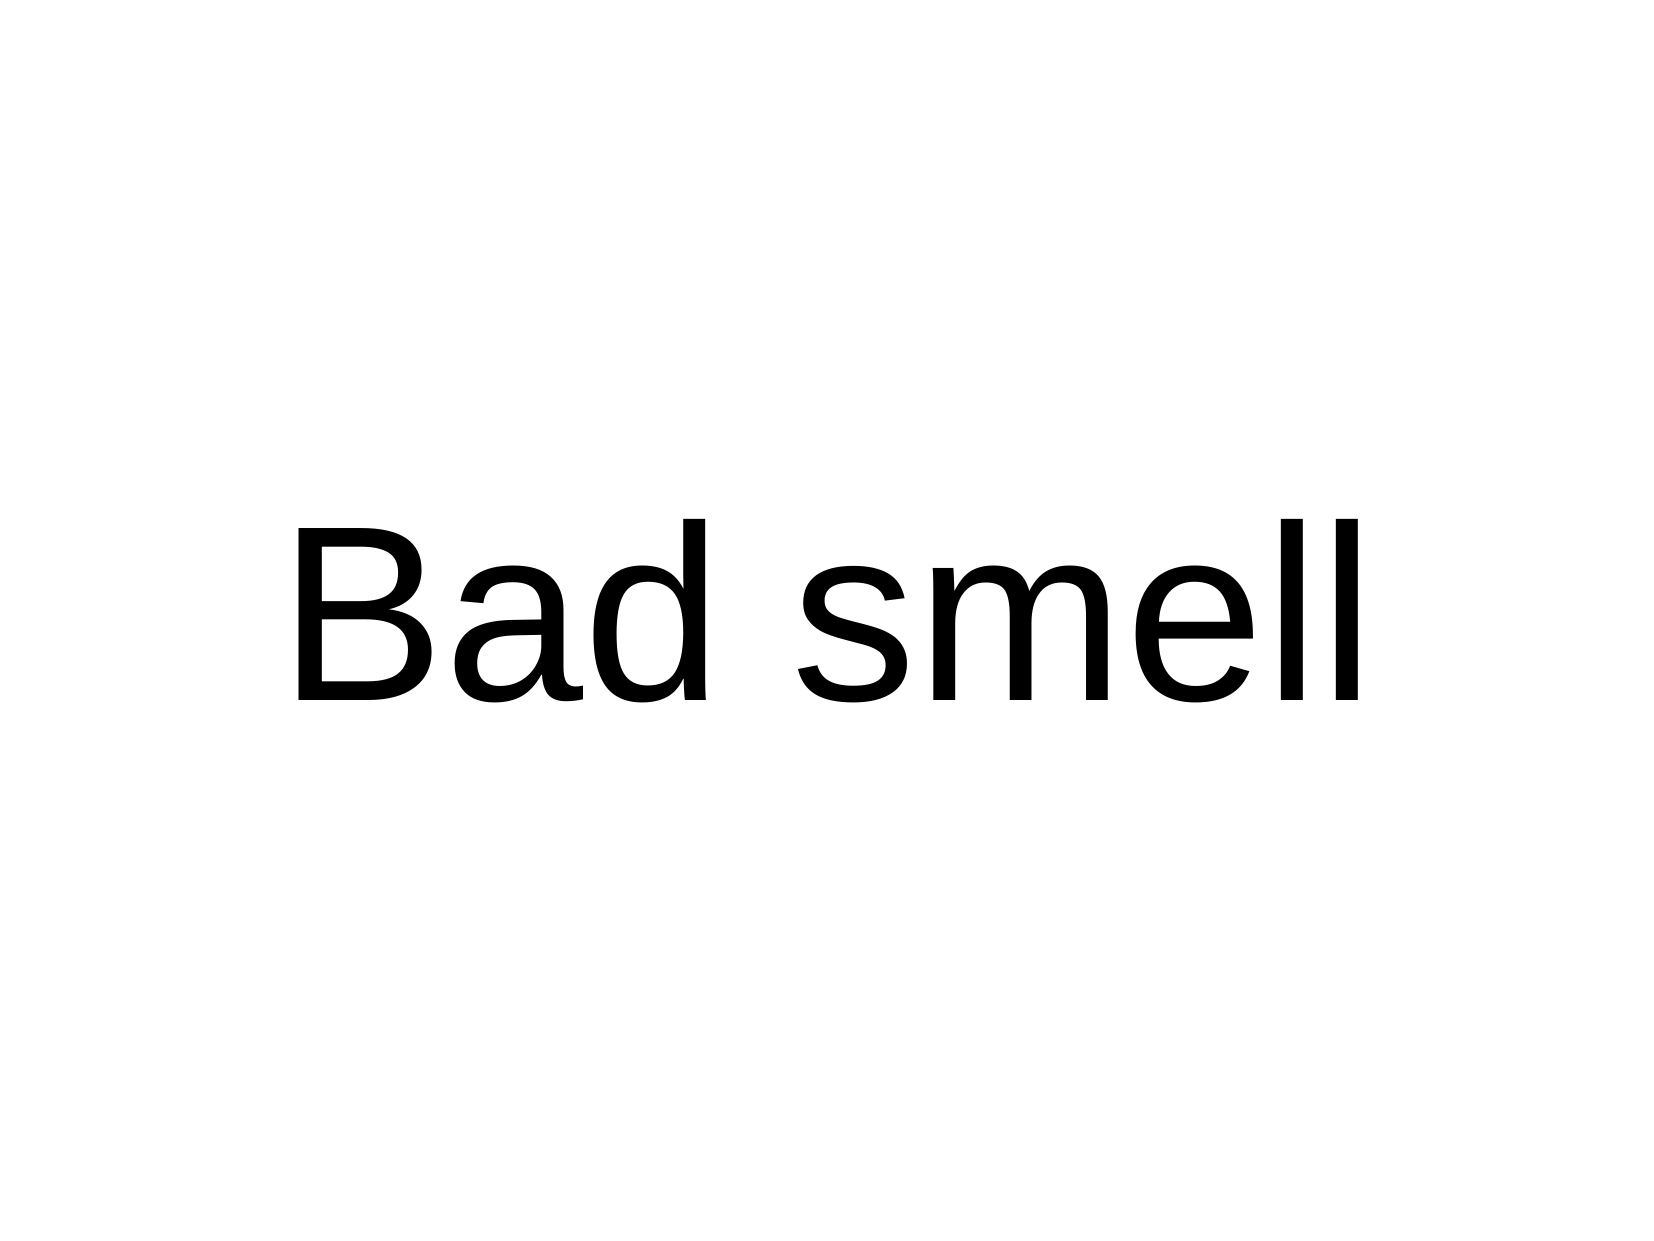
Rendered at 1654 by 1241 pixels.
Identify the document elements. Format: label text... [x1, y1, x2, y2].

subtitle Bad smell [82, 49, 1571, 1179]
